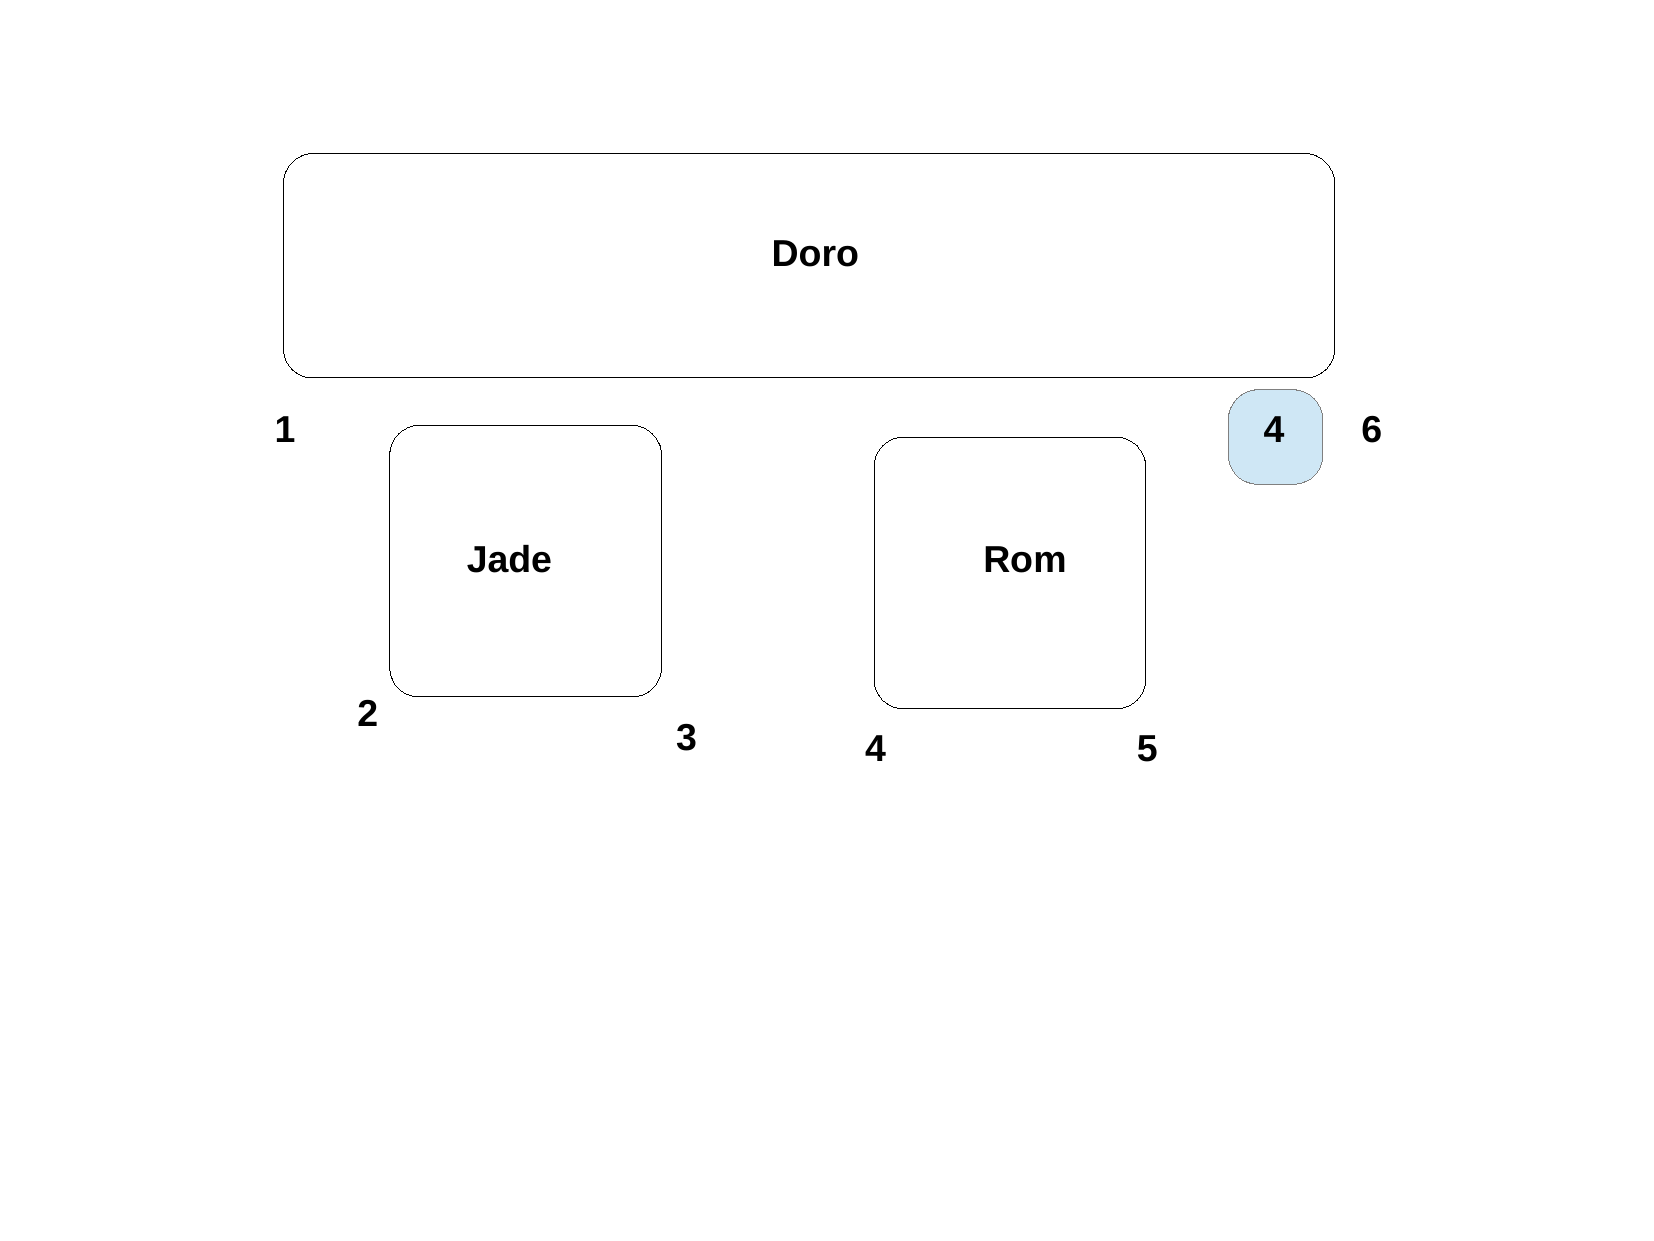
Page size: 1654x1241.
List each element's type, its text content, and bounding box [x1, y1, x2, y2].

text_box 6 [1361, 401, 1371, 515]
text_box 5 [1122, 720, 1173, 779]
text_box 2 [342, 685, 393, 744]
text_box 3 [661, 708, 712, 767]
text_box Rom [968, 531, 1082, 591]
text_box 1 [259, 401, 311, 460]
text_box 4 [1248, 401, 1300, 474]
text_box 4 [850, 720, 901, 779]
text_box [1228, 389, 1323, 485]
text_box Jade [452, 531, 567, 590]
text_box Doro [756, 225, 875, 284]
